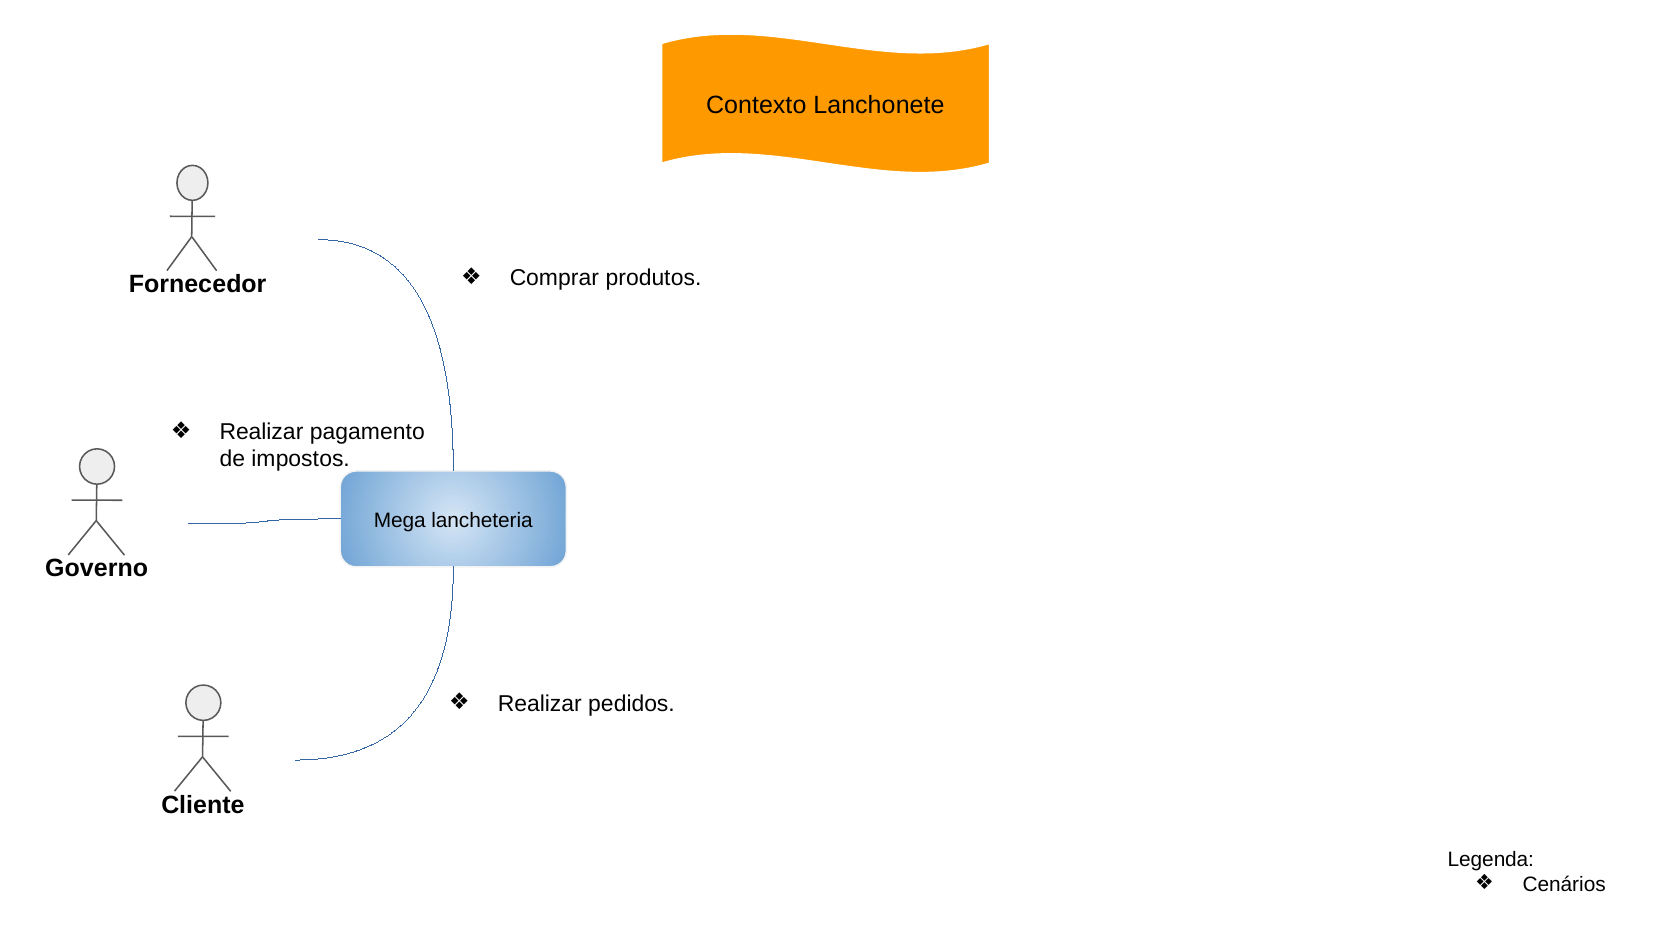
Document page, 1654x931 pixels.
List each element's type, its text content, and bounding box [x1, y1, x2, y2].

text_box [185, 685, 221, 721]
text_box [176, 165, 208, 201]
text_box [79, 448, 115, 485]
text_box Realizar pagamento de impostos. [129, 401, 679, 552]
text_box Mega lancheteria [340, 552, 567, 567]
text_box Comprar produtos. [420, 247, 969, 451]
text_box Governo [4, 536, 189, 599]
text_box Fornecedor [76, 252, 319, 314]
text_box Cliente [110, 773, 296, 835]
text_box Legenda: Cenários [1432, 830, 1643, 917]
text_box Contexto Lanchonete [661, 33, 990, 173]
text_box Realizar pedidos. [408, 673, 957, 824]
